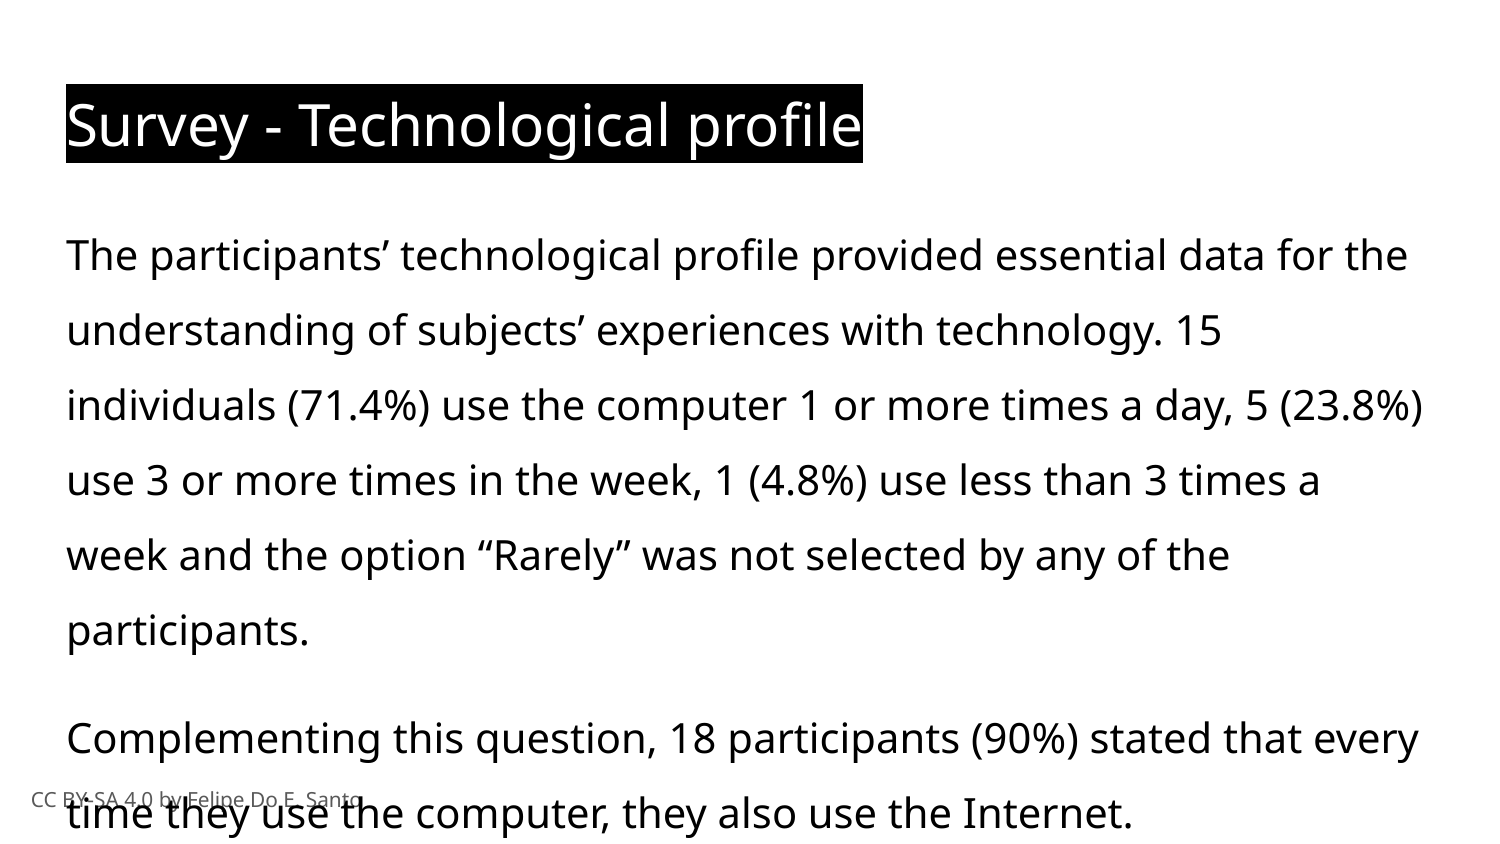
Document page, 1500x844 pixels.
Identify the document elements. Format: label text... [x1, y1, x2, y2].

title Survey - Technological profile [51, 72, 1449, 167]
list The participants’ technological profile provided essential data for the understanding of subjects’ experiences with technology. 15 individuals (71.4%) use the computer 1 or more times a day, 5 (23.8%) use 3 or more times in the week, 1 (4.8%) use less than 3 times a week and the option “Rarely” was not selected by any of the participants. Complementing this question, 18 participants (90%) stated that every time they use the computer, they also use the Internet. [51, 189, 1449, 750]
text_box CC BY-SA 4.0 by Felipe Do E. Santo [211, 797, 236, 826]
text_box CC BY-SA 4.0 by Felipe Do E. Santo [15, 771, 421, 826]
